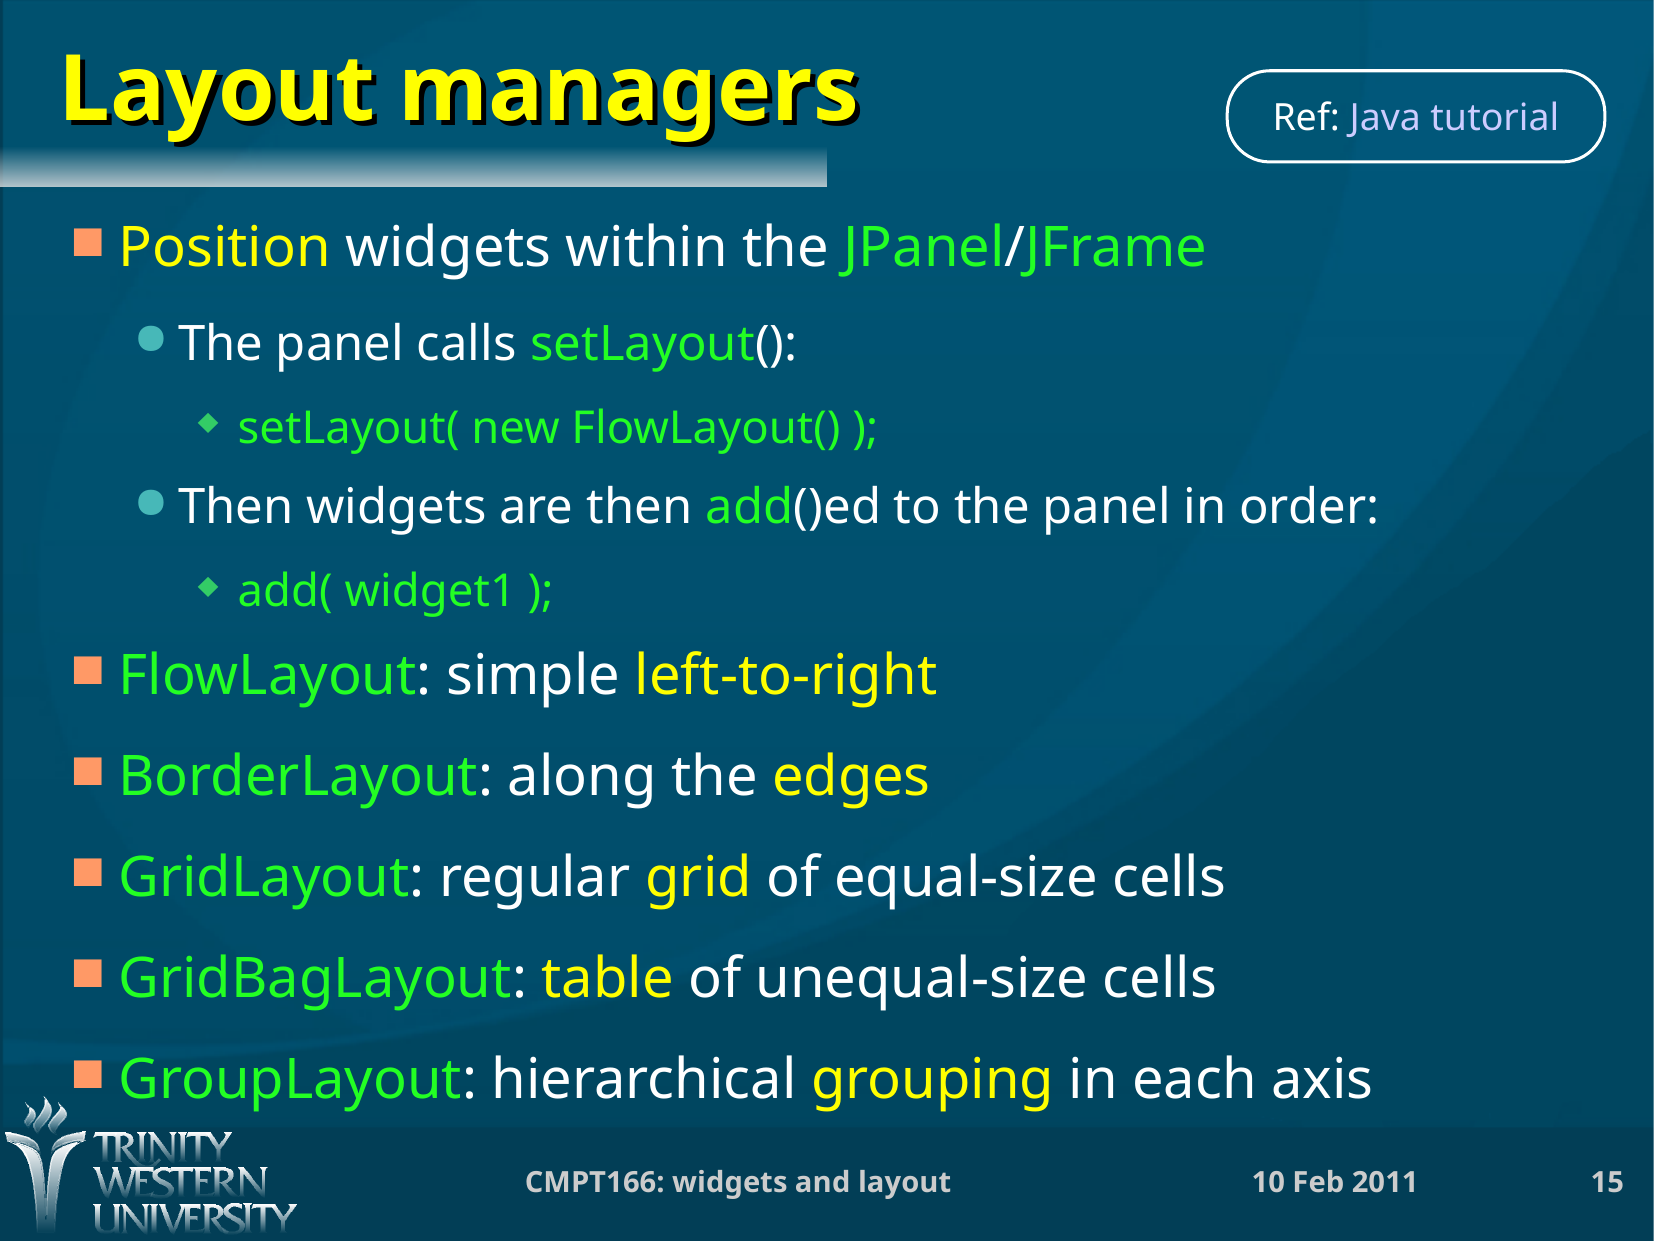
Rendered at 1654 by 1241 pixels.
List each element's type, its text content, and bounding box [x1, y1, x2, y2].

list Event classes are in package java.awt.event e.g., the ActionListener interface uses the actionPerformed() method on an ActionEvent object [0, 154, 827, 158]
title Layout managers [59, 19, 1595, 148]
text_box Ref: Java tutorial [1227, 70, 1605, 162]
list Position widgets within the JPanel/JFrame The panel calls setLayout(): setLayout( new FlowLayout() ); Then widgets are then add()ed to the panel in order: add( widget1 ); FlowLayout: simple left-to-right BorderLayout: along the edges GridLayout: regular grid of equal-size cells GridBagLayout: table of unequal-size cells GroupLayout: hierarchical grouping in each axis [59, 206, 1625, 1123]
picture [38, 1227, 54, 1232]
